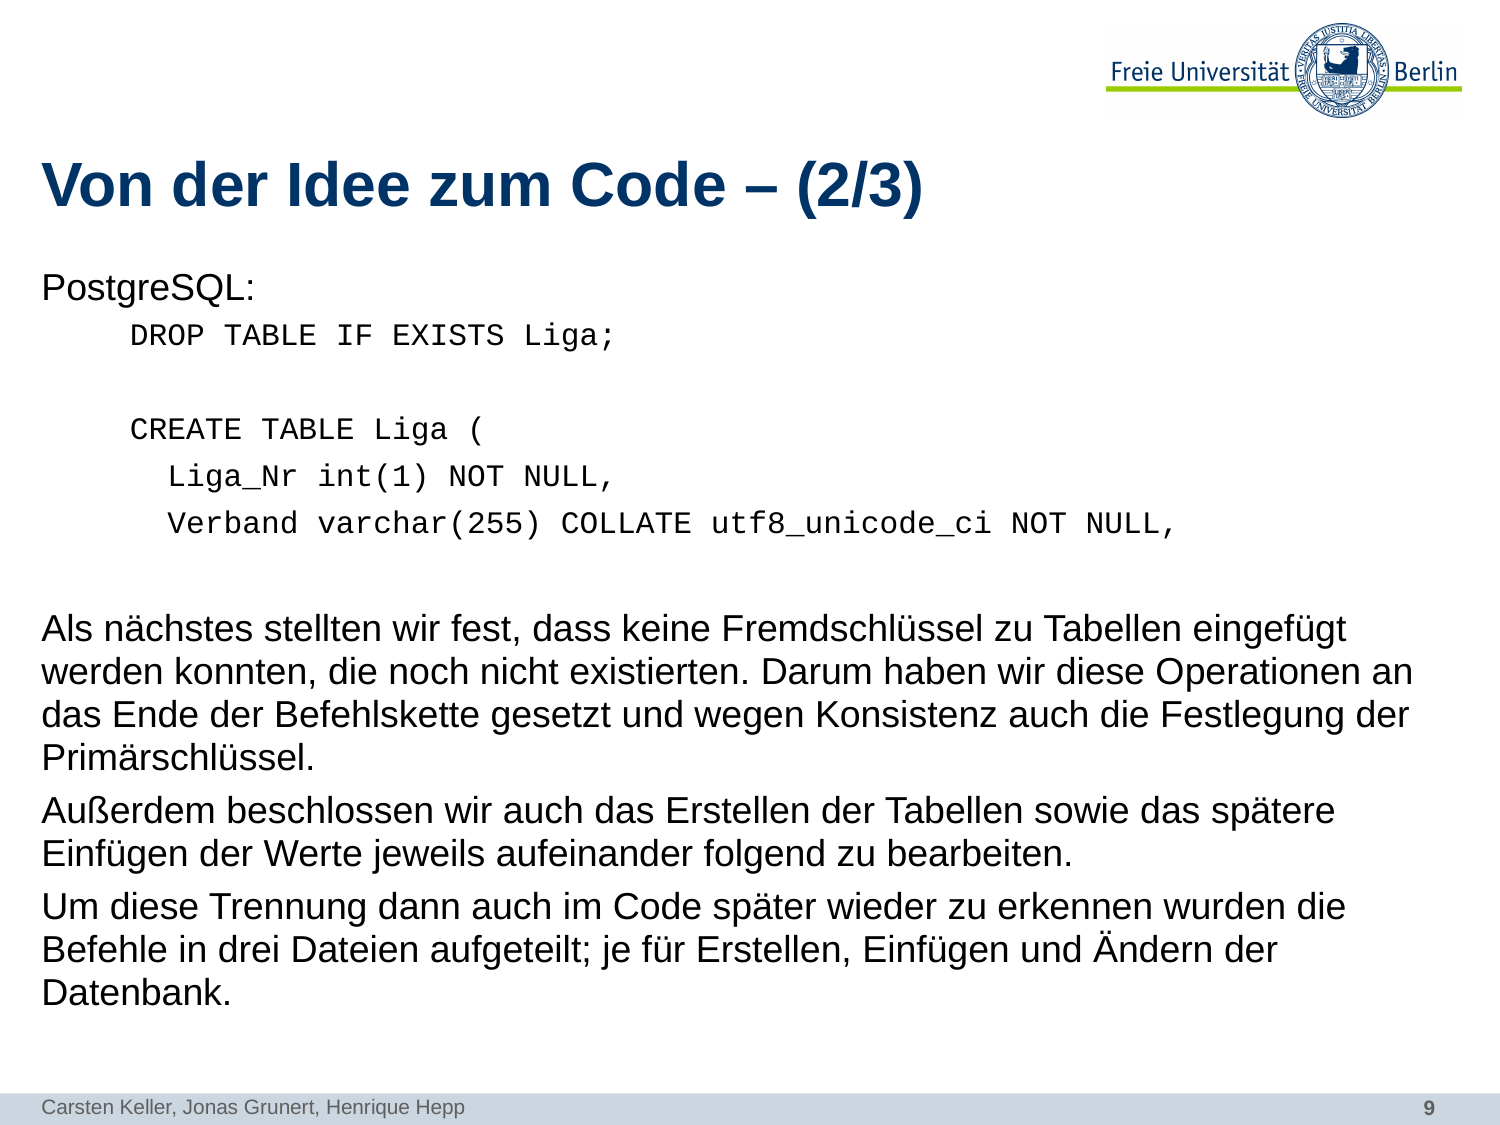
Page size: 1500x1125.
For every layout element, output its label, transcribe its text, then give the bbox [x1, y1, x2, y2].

picture [1106, 23, 1462, 118]
list PostgreSQL: DROP TABLE IF EXISTS Liga; CREATE TABLE Liga ( Liga_Nr int(1) NOT NULL, Verband varchar(255) COLLATE utf8_unicode_ci NOT NULL, Als nächstes stellten wir fest, dass keine Fremdschlüssel zu Tabellen eingefügt werden konnten, die noch nicht existierten. Darum haben wir diese Operationen an das Ende der Befehlskette gesetzt und wegen Konsistenz auch die Festlegung der Primärschlüssel. Außerdem beschlossen wir auch das Erstellen der Tabellen sowie das spätere Einfügen der Werte jeweils aufeinander folgend zu bearbeiten. Um diese Trennung dann auch im Code später wieder zu erkennen wurden die Befehle in drei Dateien aufgeteilt; je für Erstellen, Einfügen und Ändern der Datenbank. [41, 265, 1460, 1064]
title Von der Idee zum Code – (2/3) [41, 149, 1460, 221]
